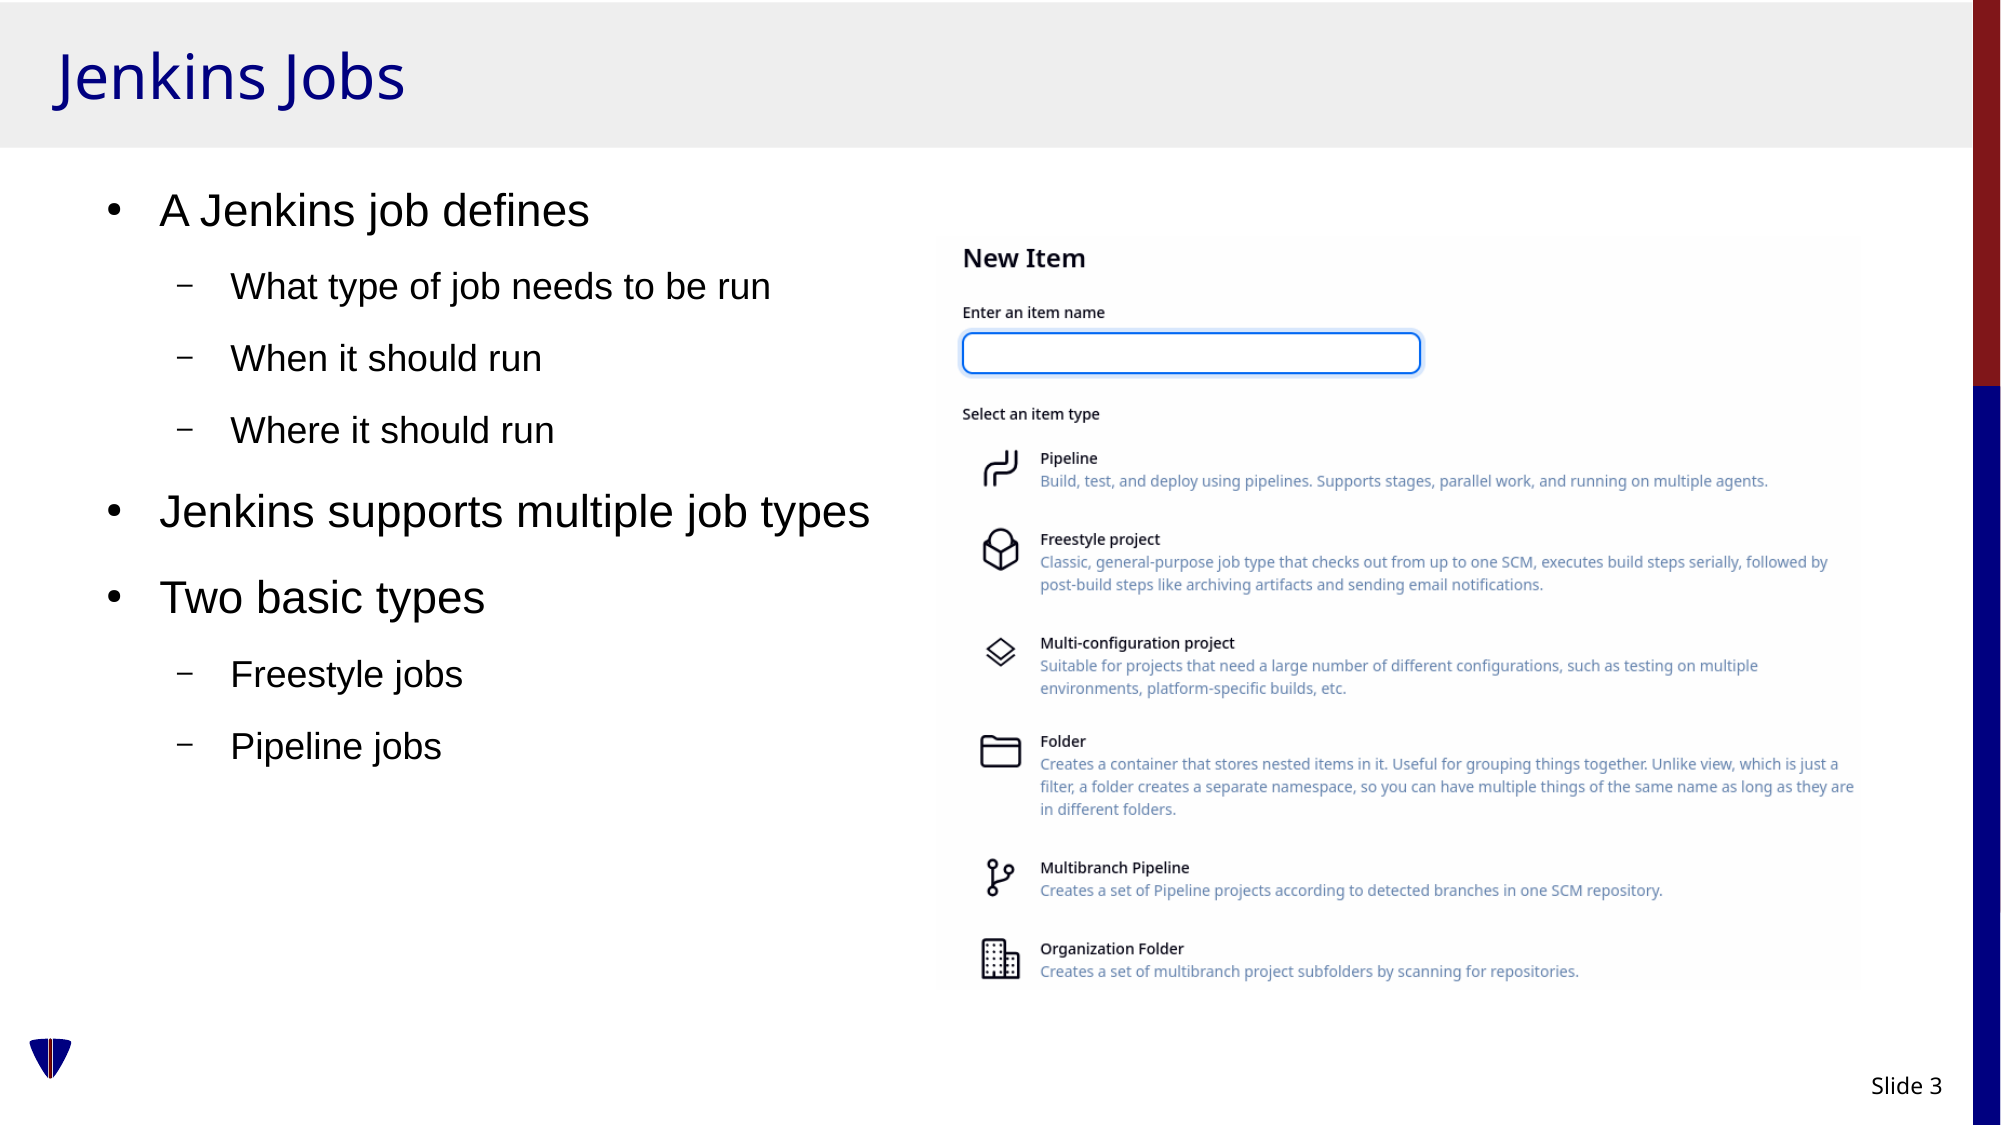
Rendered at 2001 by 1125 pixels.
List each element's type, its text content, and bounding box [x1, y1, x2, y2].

title Jenkins Jobs [0, 2, 1973, 148]
picture [936, 236, 1861, 990]
list A Jenkins job defines What type of job needs to be run When it should run Where it should run Jenkins supports multiple job types Two basic types Freestyle jobs Pipeline jobs [88, 177, 886, 1034]
